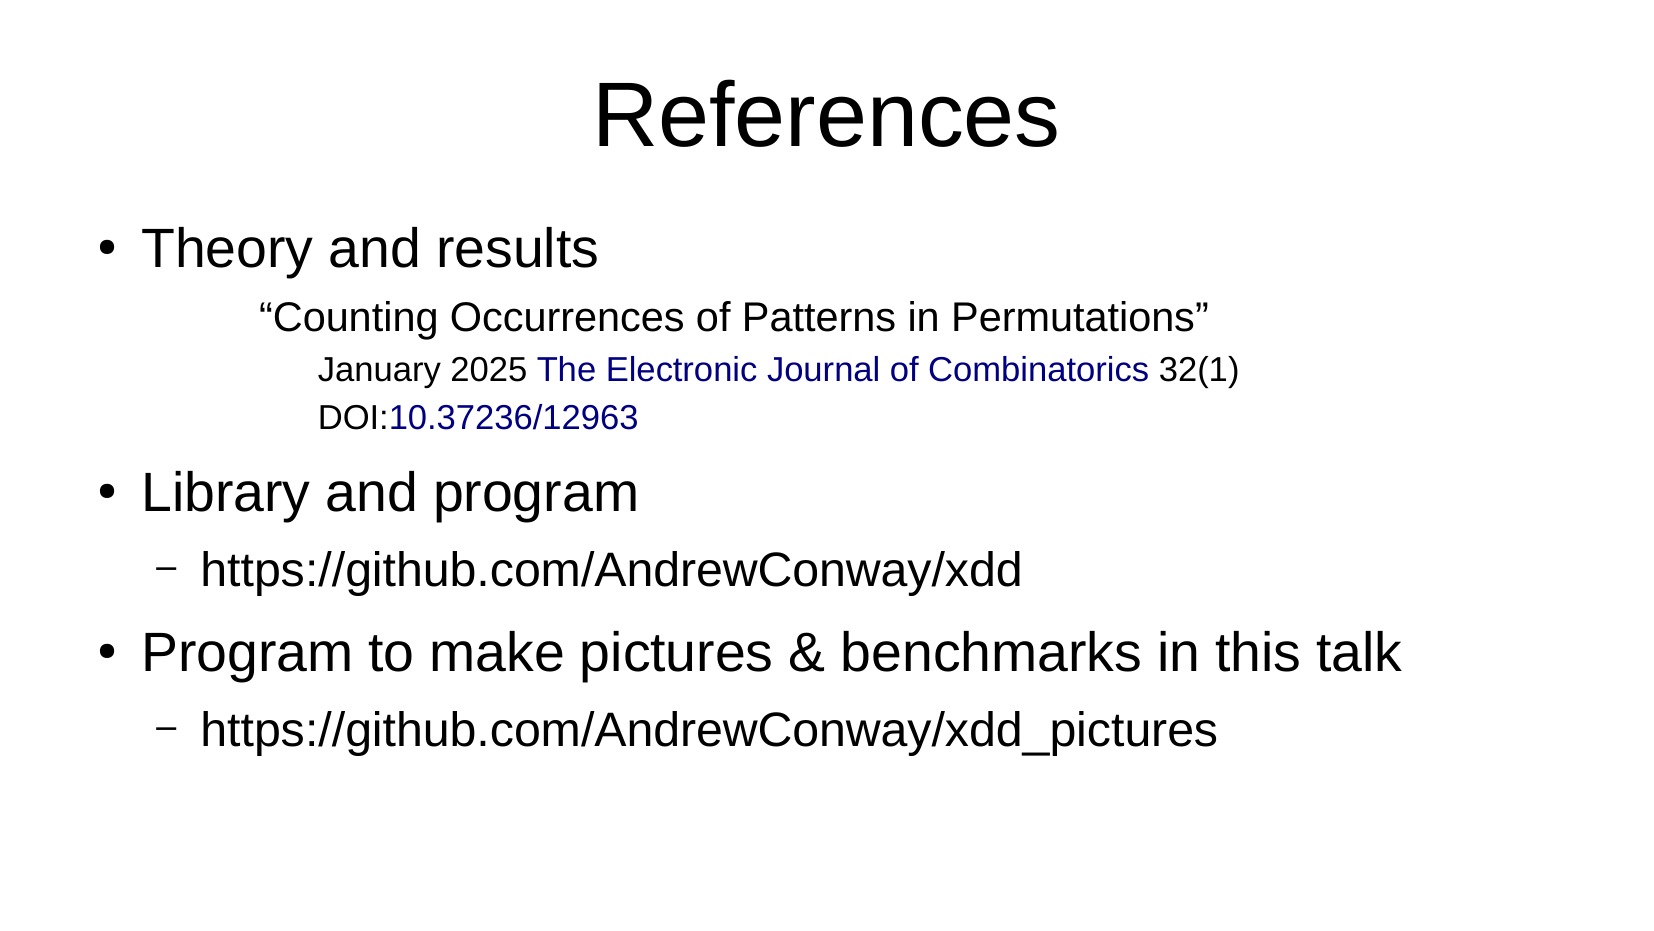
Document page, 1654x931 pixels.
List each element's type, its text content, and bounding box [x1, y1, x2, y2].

list Theory and results “Counting Occurrences of Patterns in Permutations” January 2025 The Electronic Journal of Combinatorics 32(1) DOI:10.37236/12963 Library and program https://github.com/AndrewConway/xdd Program to make pictures & benchmarks in this talk https://github.com/AndrewConway/xdd_pictures [82, 217, 1571, 758]
title References [82, 37, 1571, 193]
